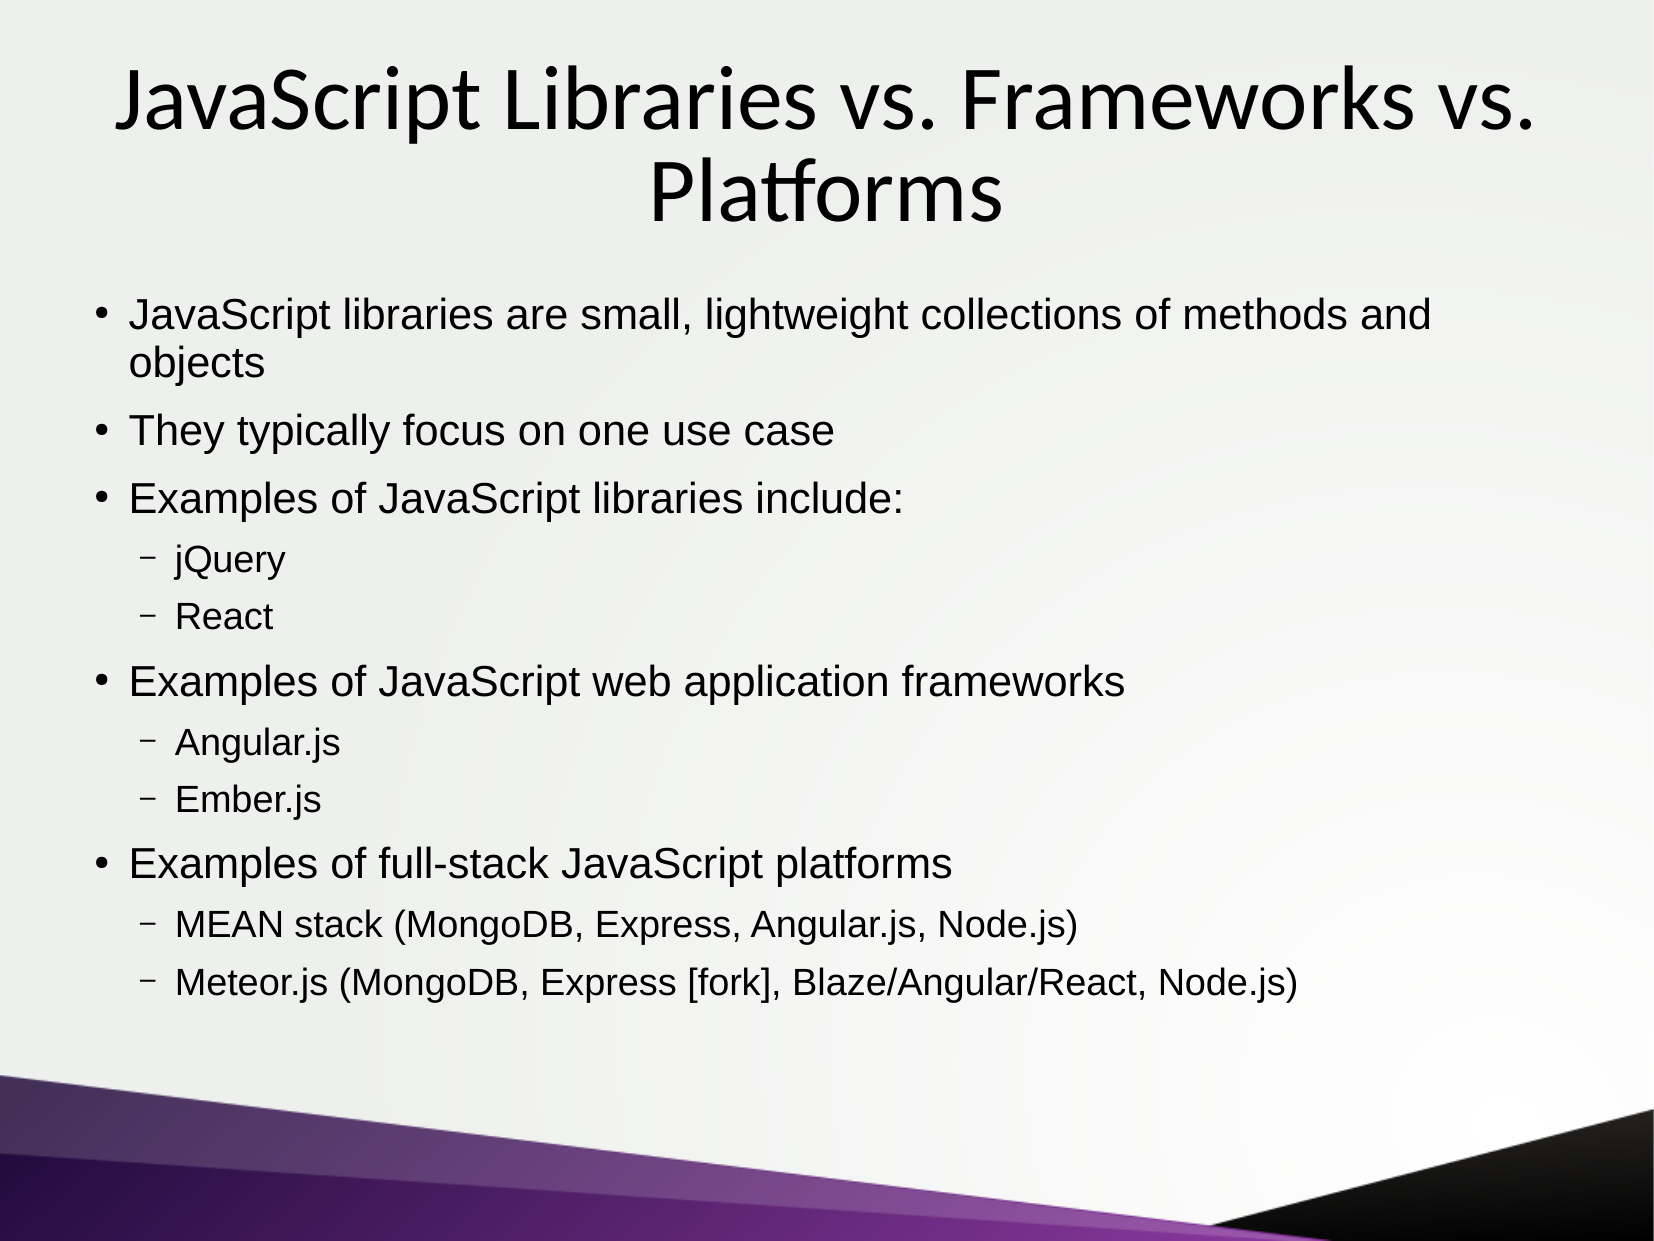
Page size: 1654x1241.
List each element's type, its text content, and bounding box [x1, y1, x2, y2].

picture [0, 0, 1654, 1241]
list JavaScript libraries are small, lightweight collections of methods and objects They typically focus on one use case Examples of JavaScript libraries include: jQuery React Examples of JavaScript web application frameworks Angular.js Ember.js Examples of full-stack JavaScript platforms MEAN stack (MongoDB, Express, Angular.js, Node.js) Meteor.js (MongoDB, Express [fork], Blaze/Angular/React, Node.js) [82, 290, 1571, 1010]
title JavaScript Libraries vs. Frameworks vs. Platforms [82, 49, 1571, 257]
